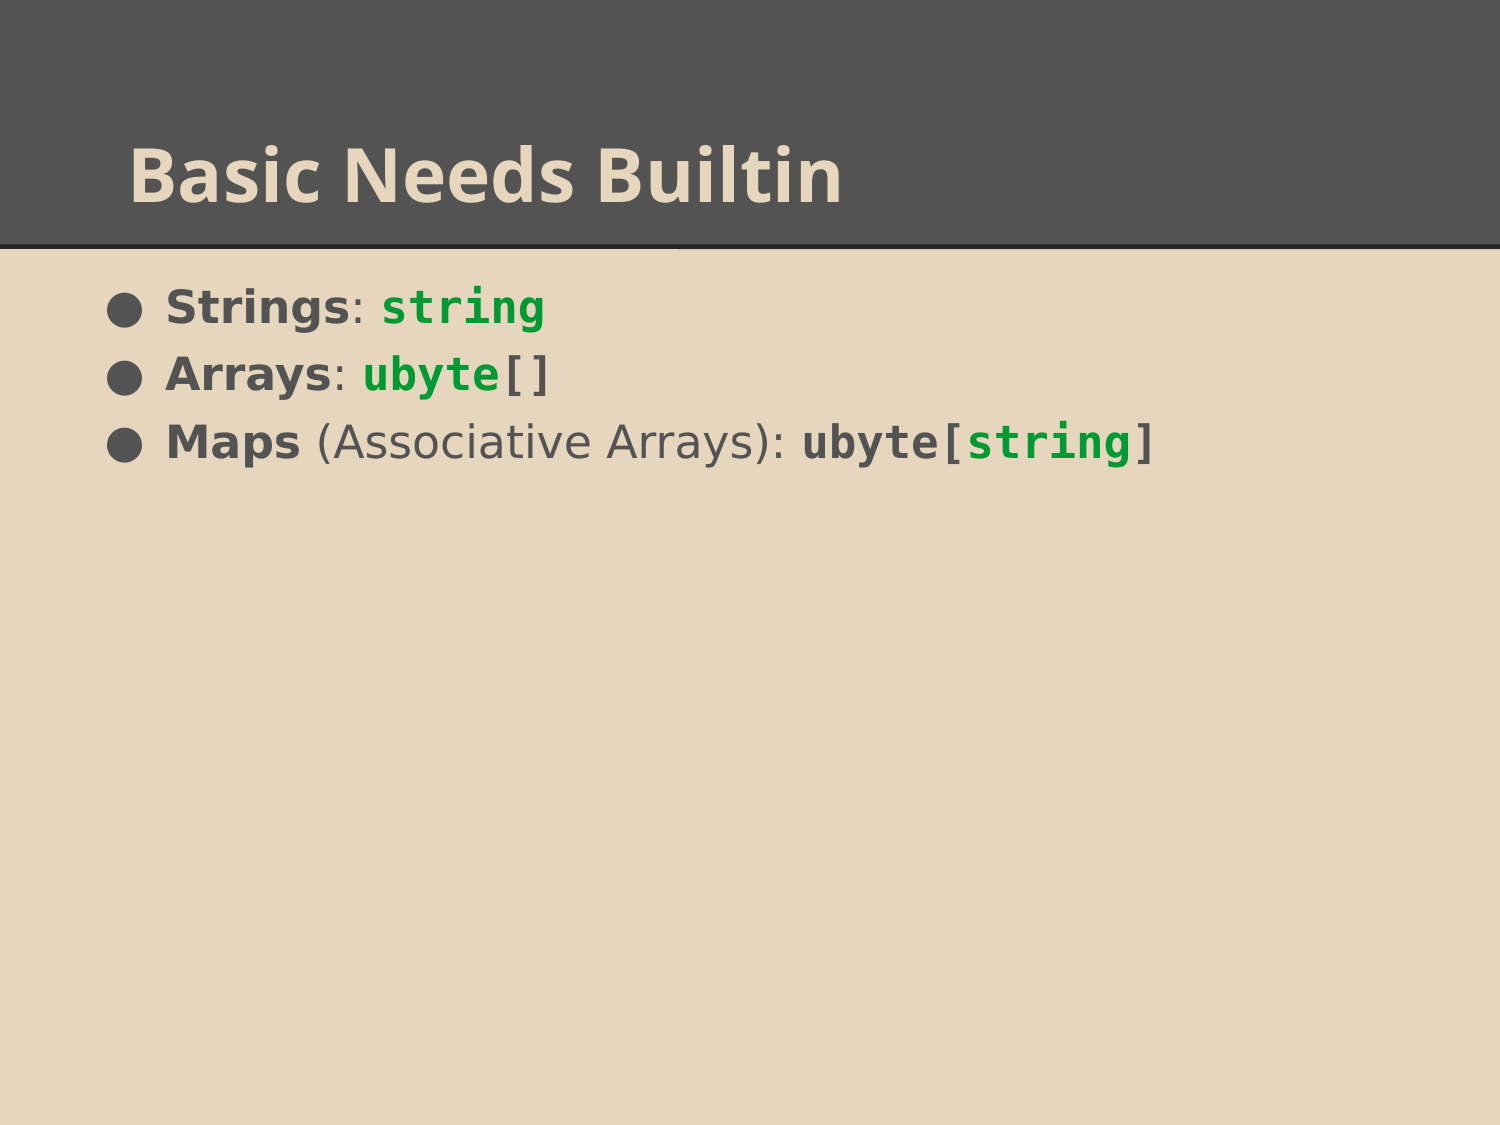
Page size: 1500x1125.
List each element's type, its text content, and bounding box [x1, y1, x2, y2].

title Basic Needs Builtin [75, 45, 1425, 233]
list Strings: string Arrays: ubyte[] Maps (Associative Arrays): ubyte[string] [75, 262, 1425, 1078]
